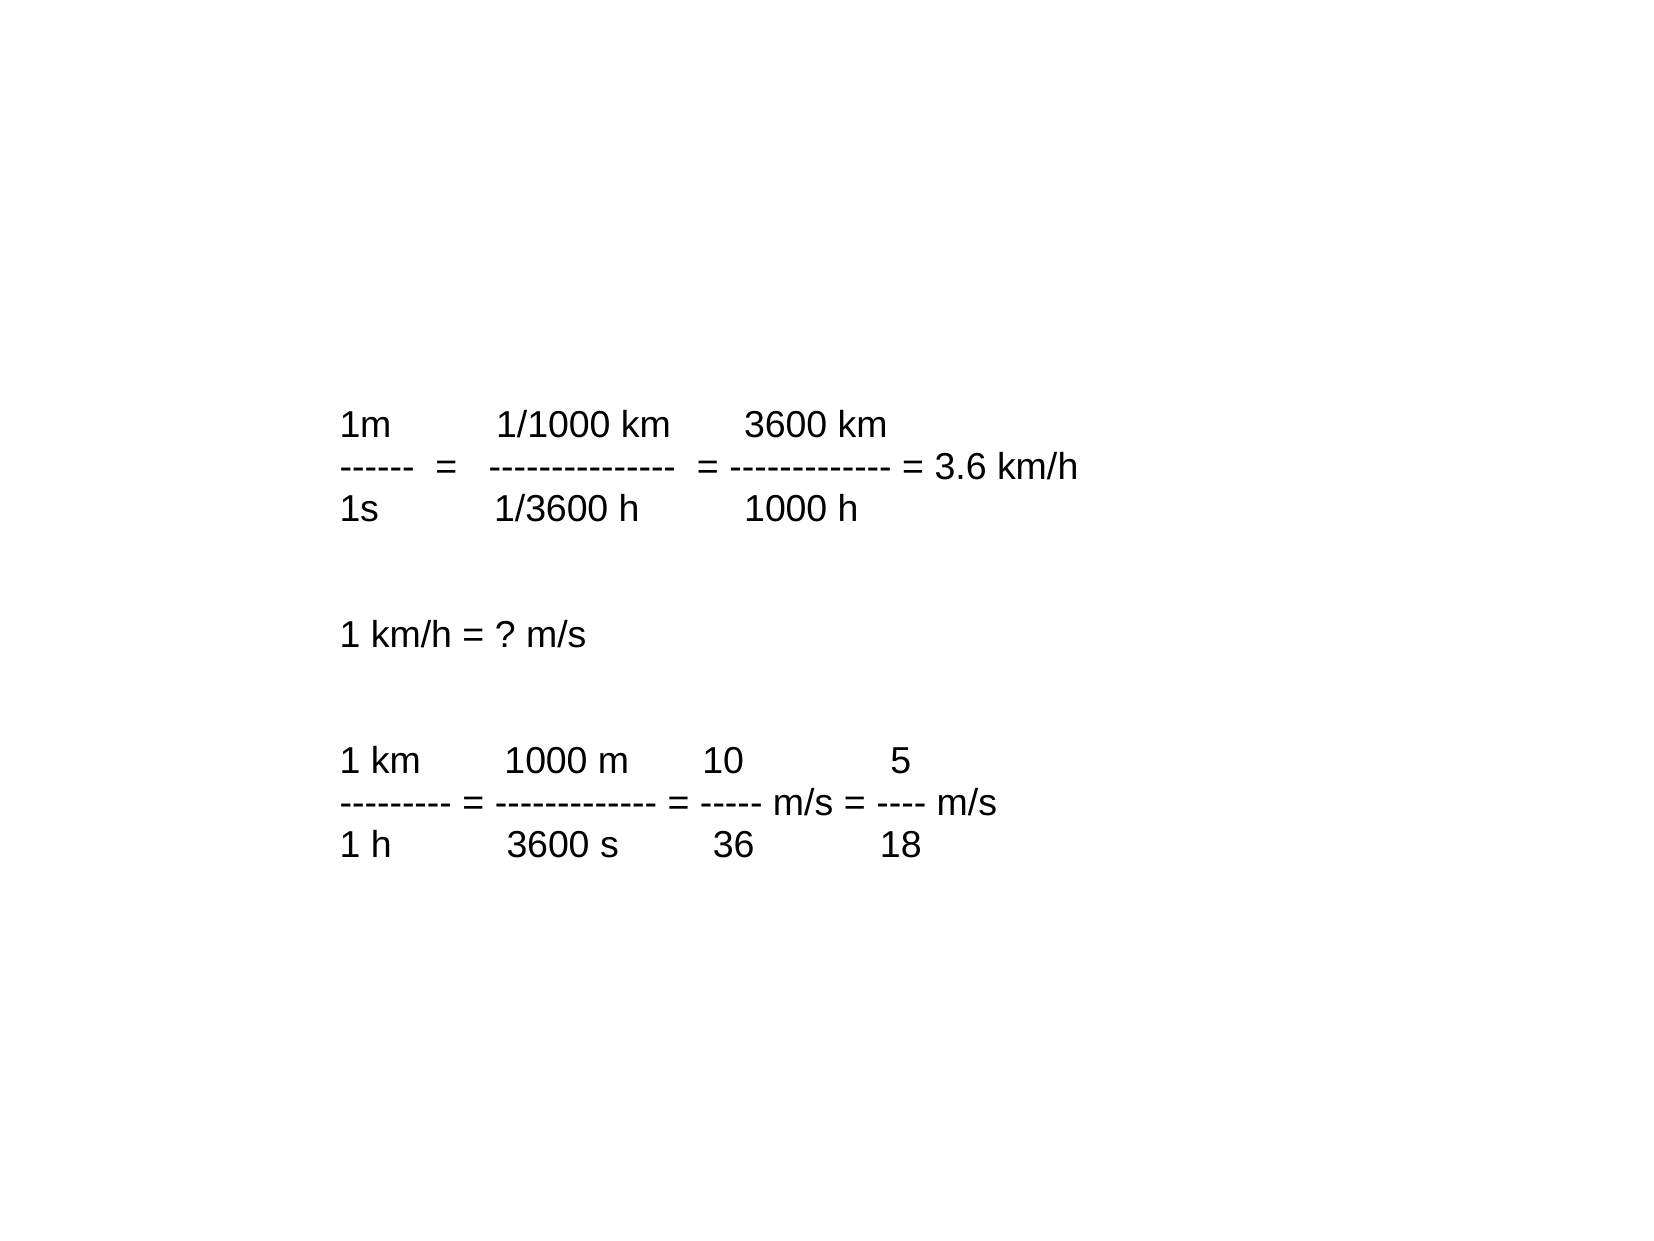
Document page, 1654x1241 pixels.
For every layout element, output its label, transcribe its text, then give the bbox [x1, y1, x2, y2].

text_box 1m 1/1000 km 3600 km ------ = --------------- = ------------- = 3.6 km/h 1s 1/3600 h 1000 h 1 km/h = ? m/s 1 km 1000 m 10 5 --------- = ------------- = ----- m/s = ---- m/s 1 h 3600 s 36 18 [324, 354, 1310, 1084]
